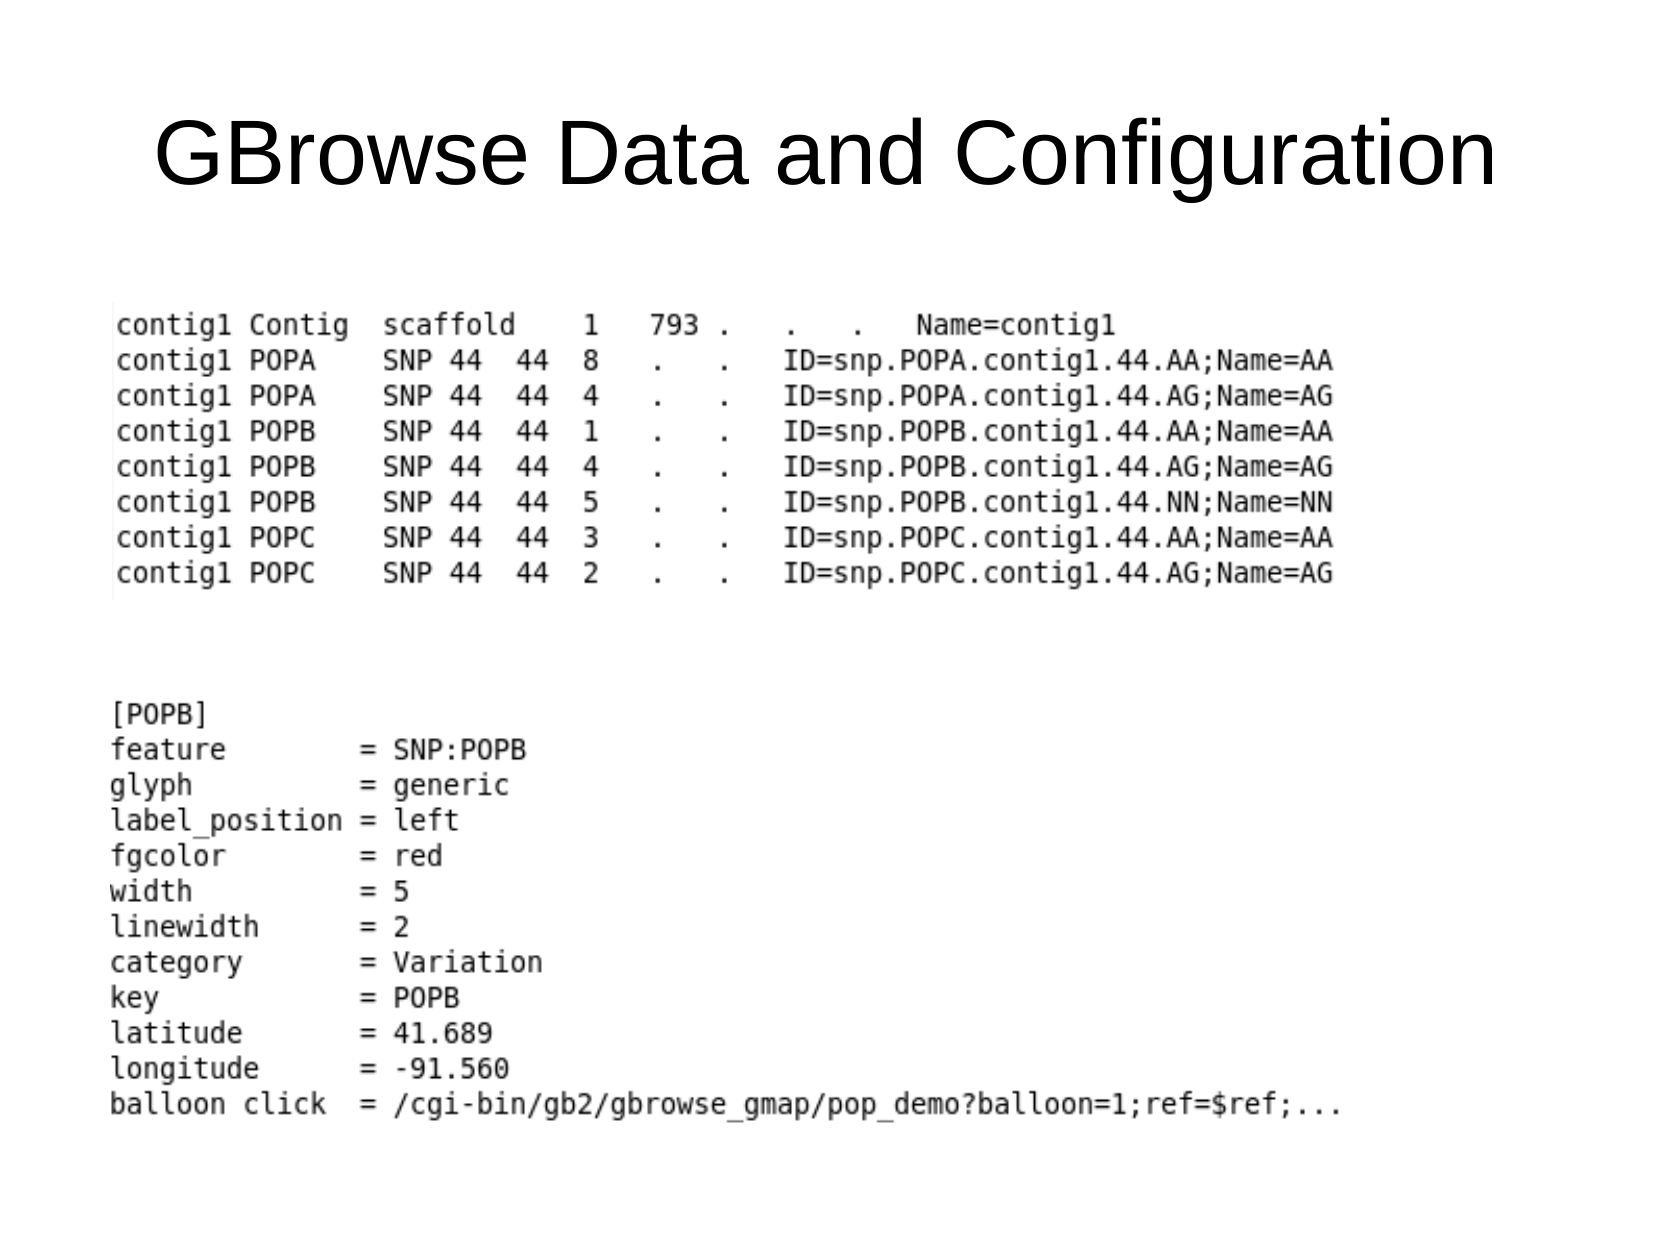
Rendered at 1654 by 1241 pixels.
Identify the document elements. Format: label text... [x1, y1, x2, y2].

picture [110, 683, 1351, 1126]
picture [112, 302, 1342, 601]
title GBrowse Data and Configuration [82, 49, 1571, 257]
